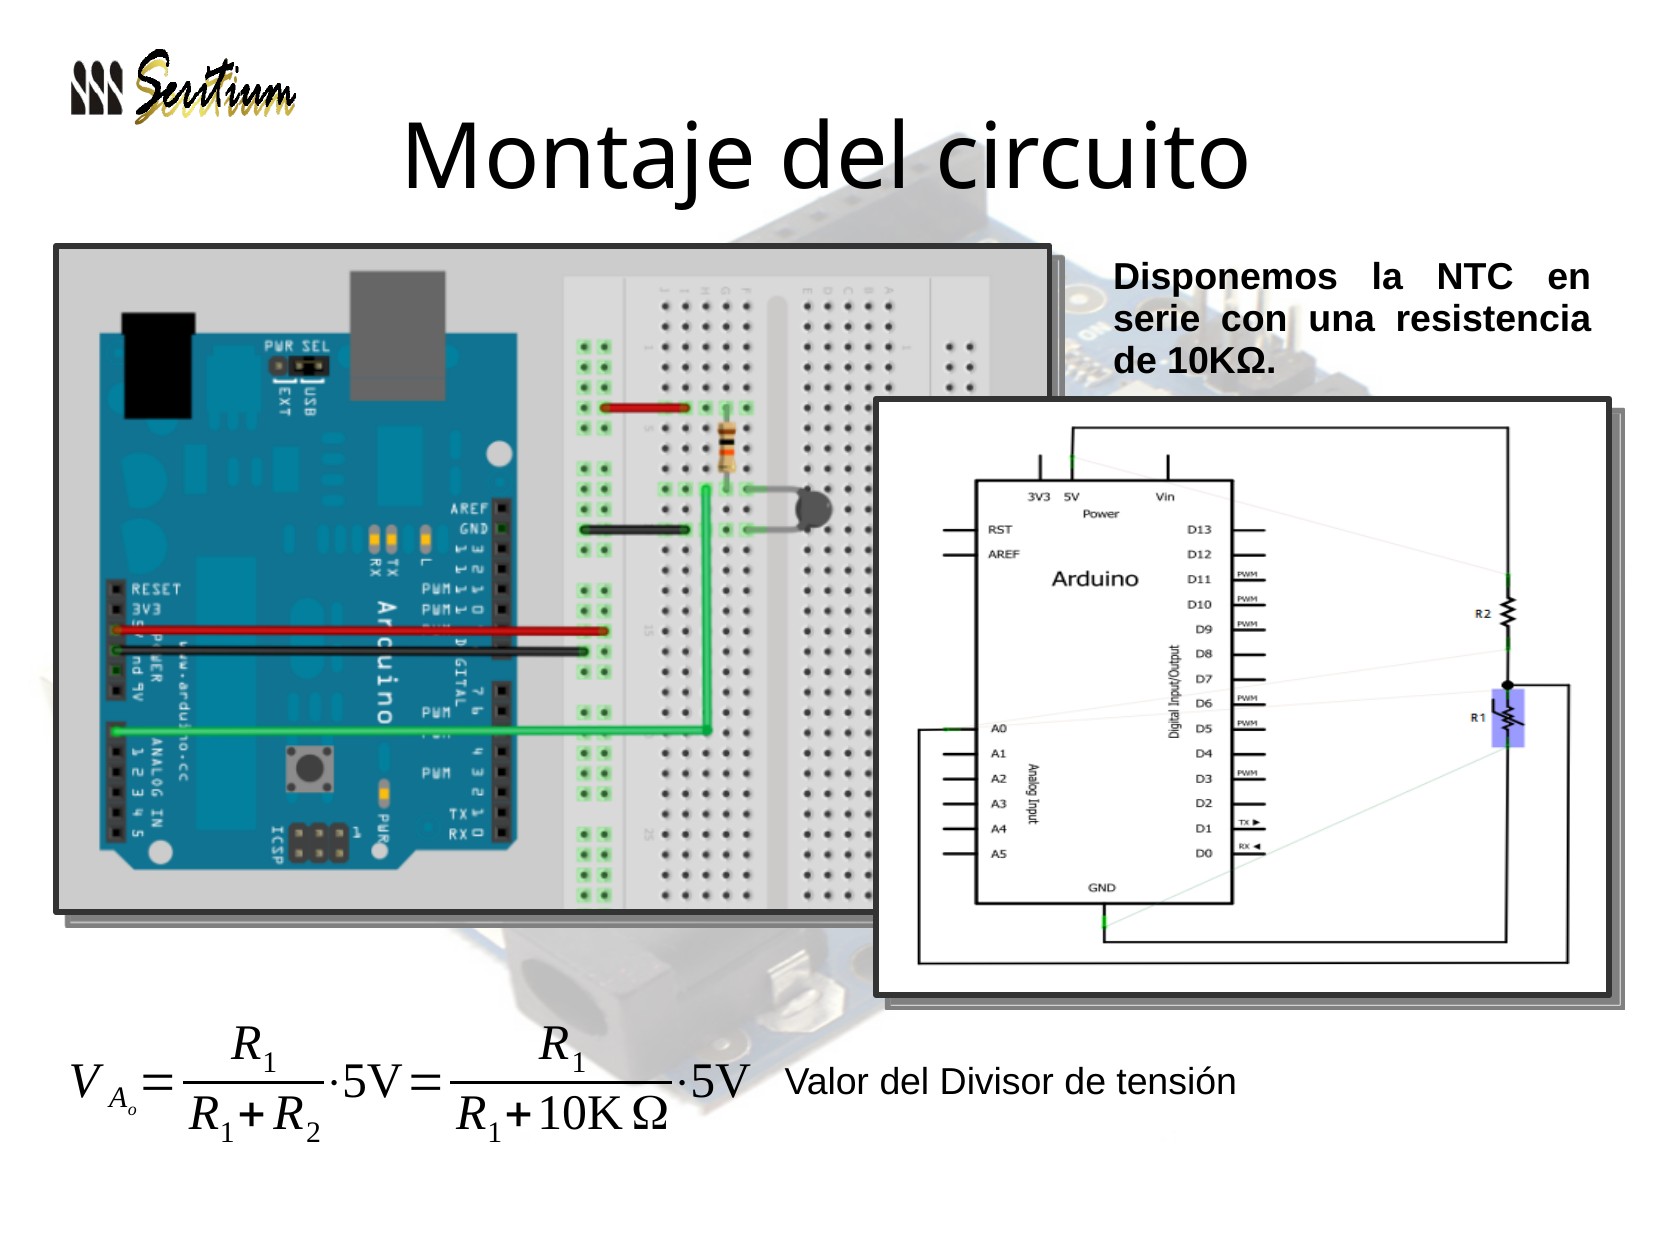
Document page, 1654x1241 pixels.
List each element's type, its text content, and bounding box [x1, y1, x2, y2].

picture [878, 401, 1607, 993]
picture [71, 49, 82, 125]
chart [62, 1015, 760, 1149]
picture [59, 248, 1047, 910]
text_box Disponemos la NTC en serie con una resistencia de 10KΩ. [1098, 248, 1607, 389]
title Montaje del circuito [82, 49, 1571, 257]
text_box Valor del Divisor de tensión [769, 1053, 1252, 1111]
